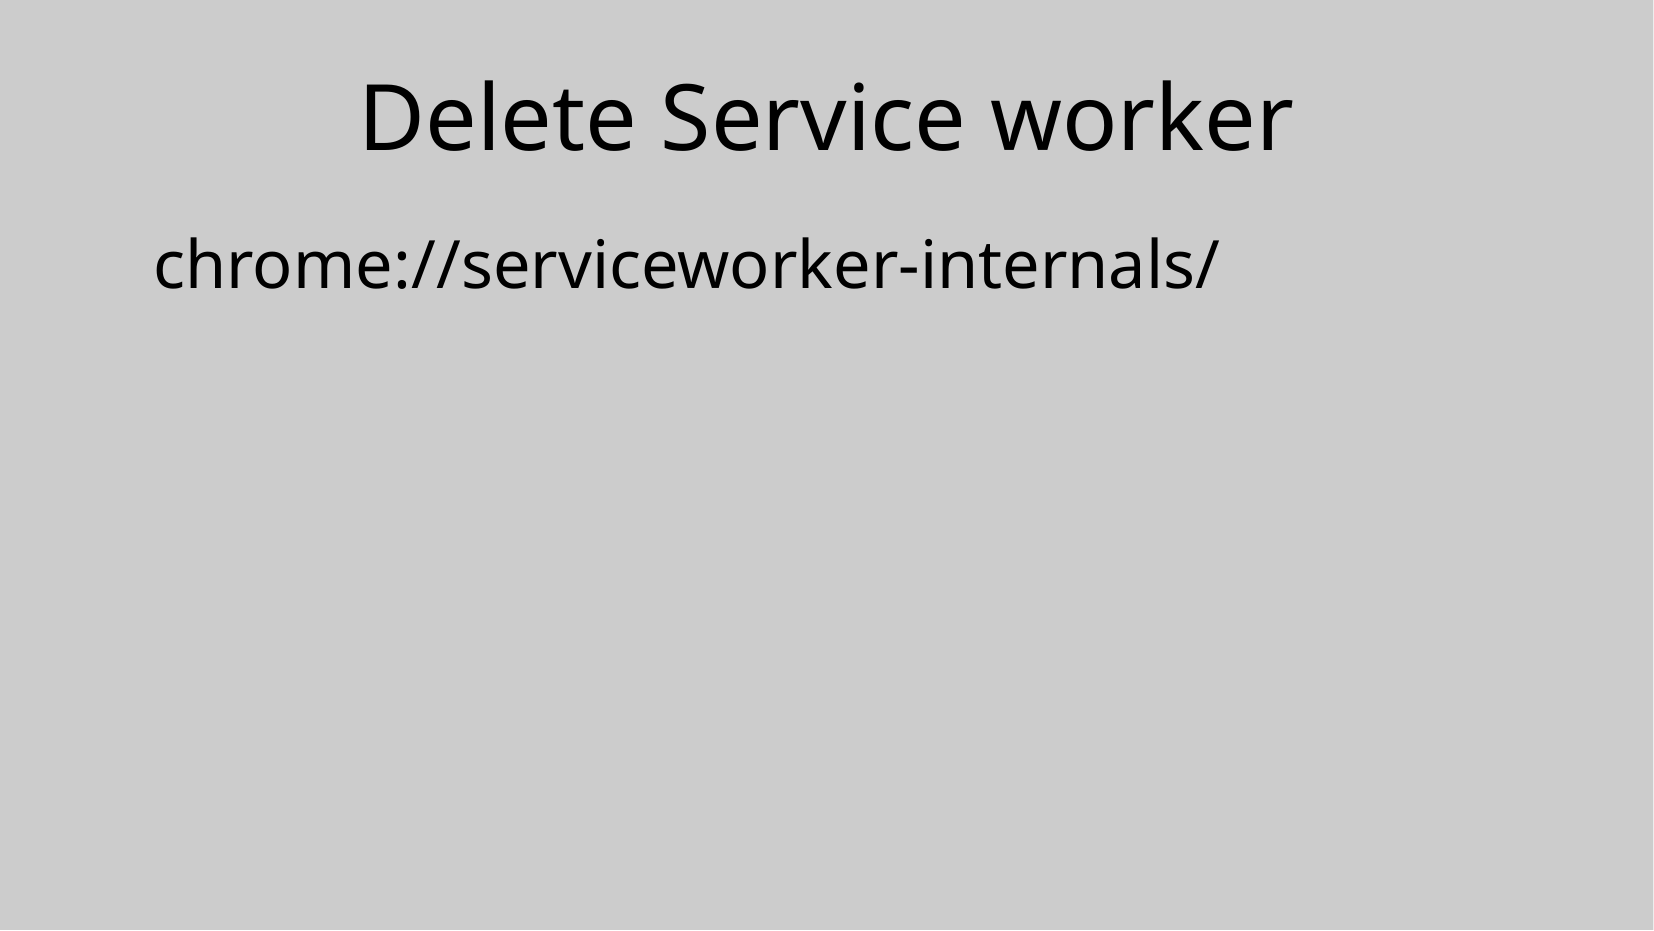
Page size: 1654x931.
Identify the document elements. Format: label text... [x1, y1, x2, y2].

title Delete Service worker [82, 37, 1571, 193]
list chrome://serviceworker-internals/ [82, 217, 1571, 758]
